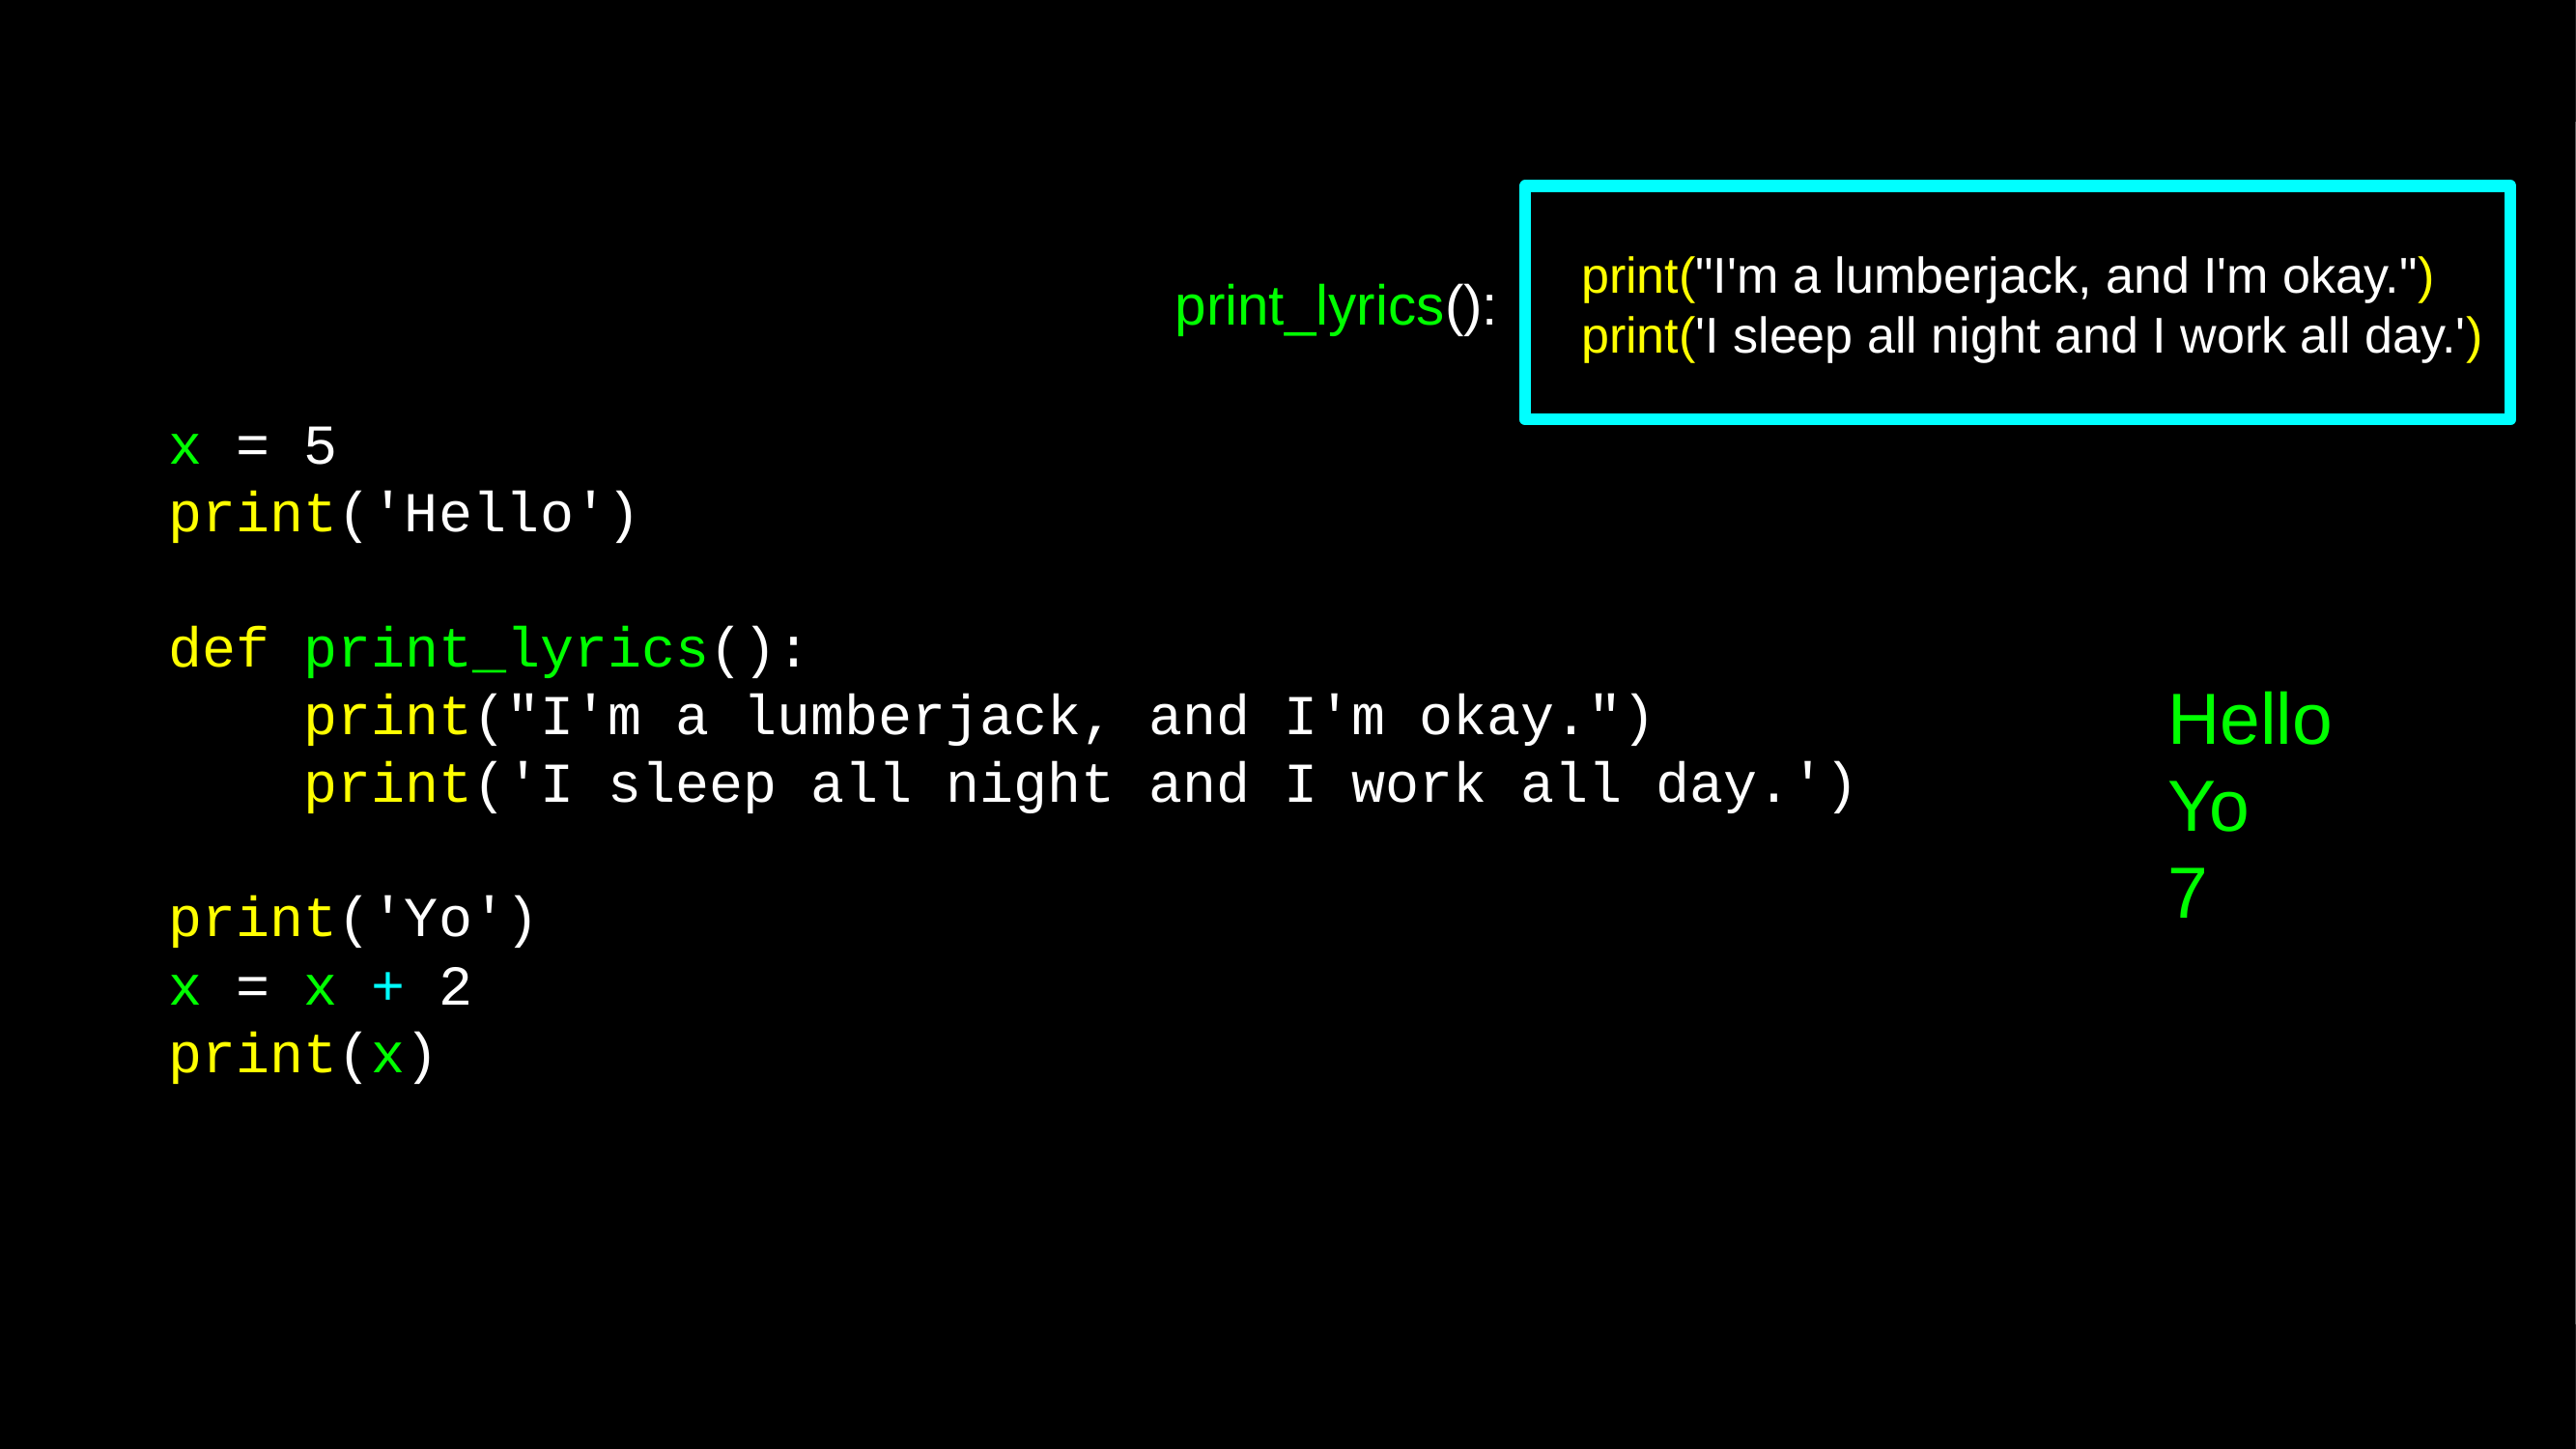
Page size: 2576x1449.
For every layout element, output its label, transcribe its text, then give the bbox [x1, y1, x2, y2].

text_box Hello Yo 7 [2167, 669, 2345, 934]
text_box print_lyrics(): [1175, 262, 1521, 344]
text_box print("I'm a lumberjack, and I'm okay.") print('I sleep all night and I work all day.') [1525, 185, 2511, 420]
text_box x = 5 print('Hello') def print_lyrics(): print("I'm a lumberjack, and I'm okay.") print('I sleep all night and I work all day.') print('Yo') x = x + 2 print(x) [168, 306, 1870, 1185]
